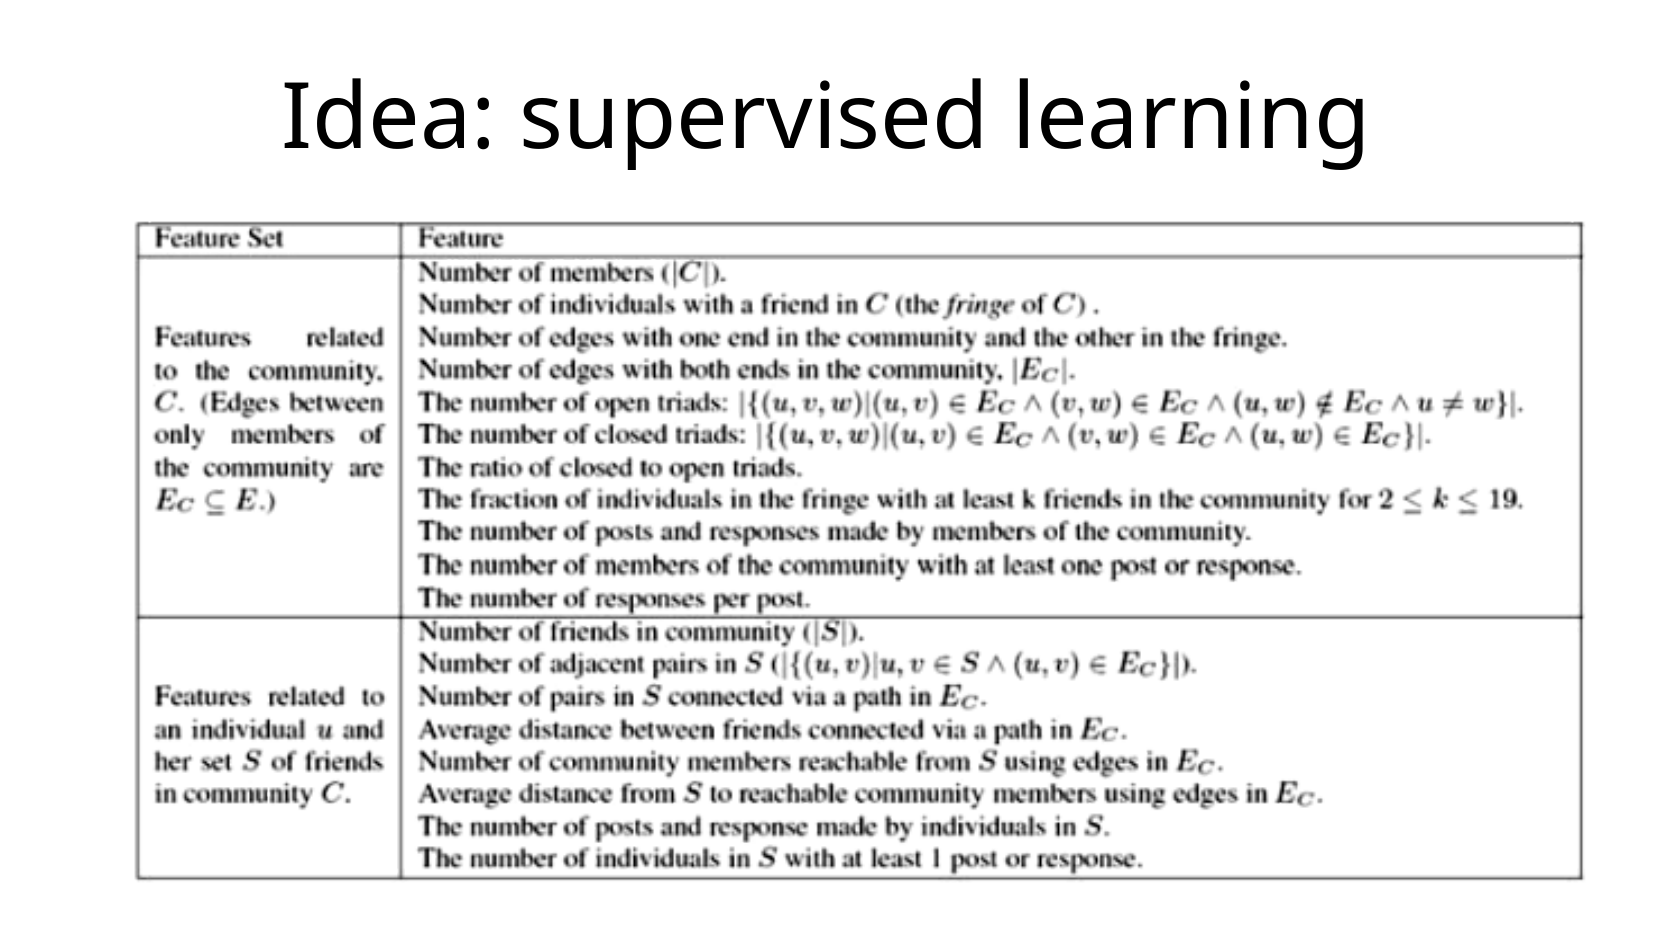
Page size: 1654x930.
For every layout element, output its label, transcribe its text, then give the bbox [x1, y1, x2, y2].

title Idea: supervised learning [82, 1, 1571, 225]
picture [120, 192, 1601, 901]
